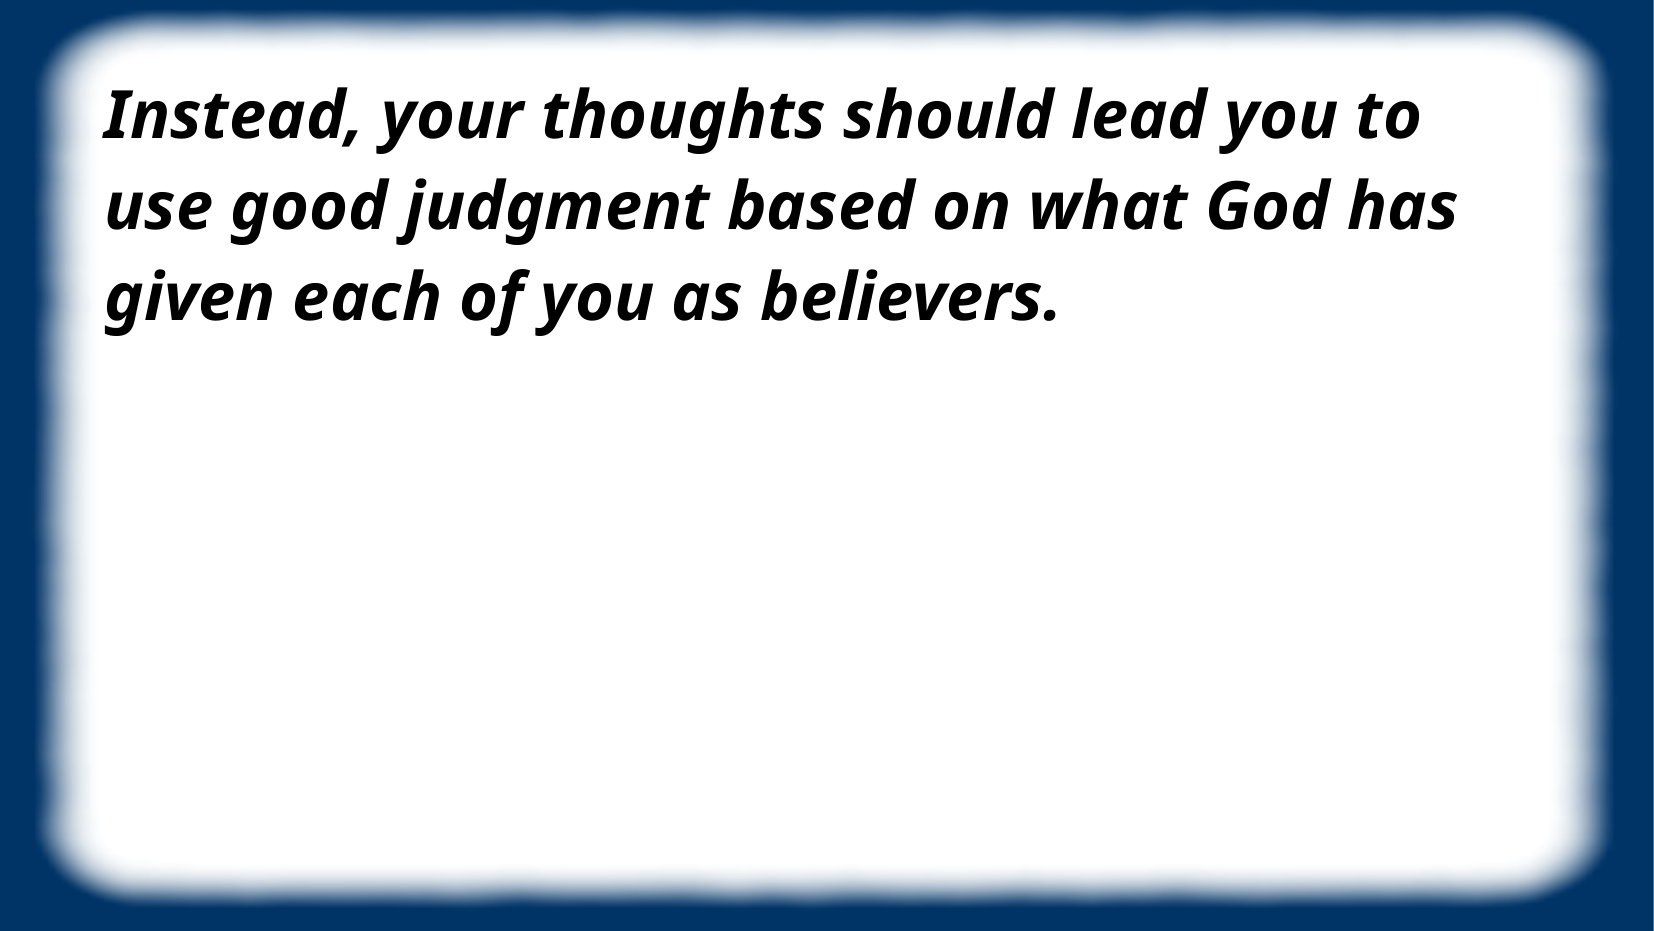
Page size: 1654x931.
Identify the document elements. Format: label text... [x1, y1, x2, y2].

text_box Instead, your thoughts should lead you to use good judgment based on what God has given each of you as believers. [90, 60, 1546, 364]
picture [0, 0, 1654, 931]
